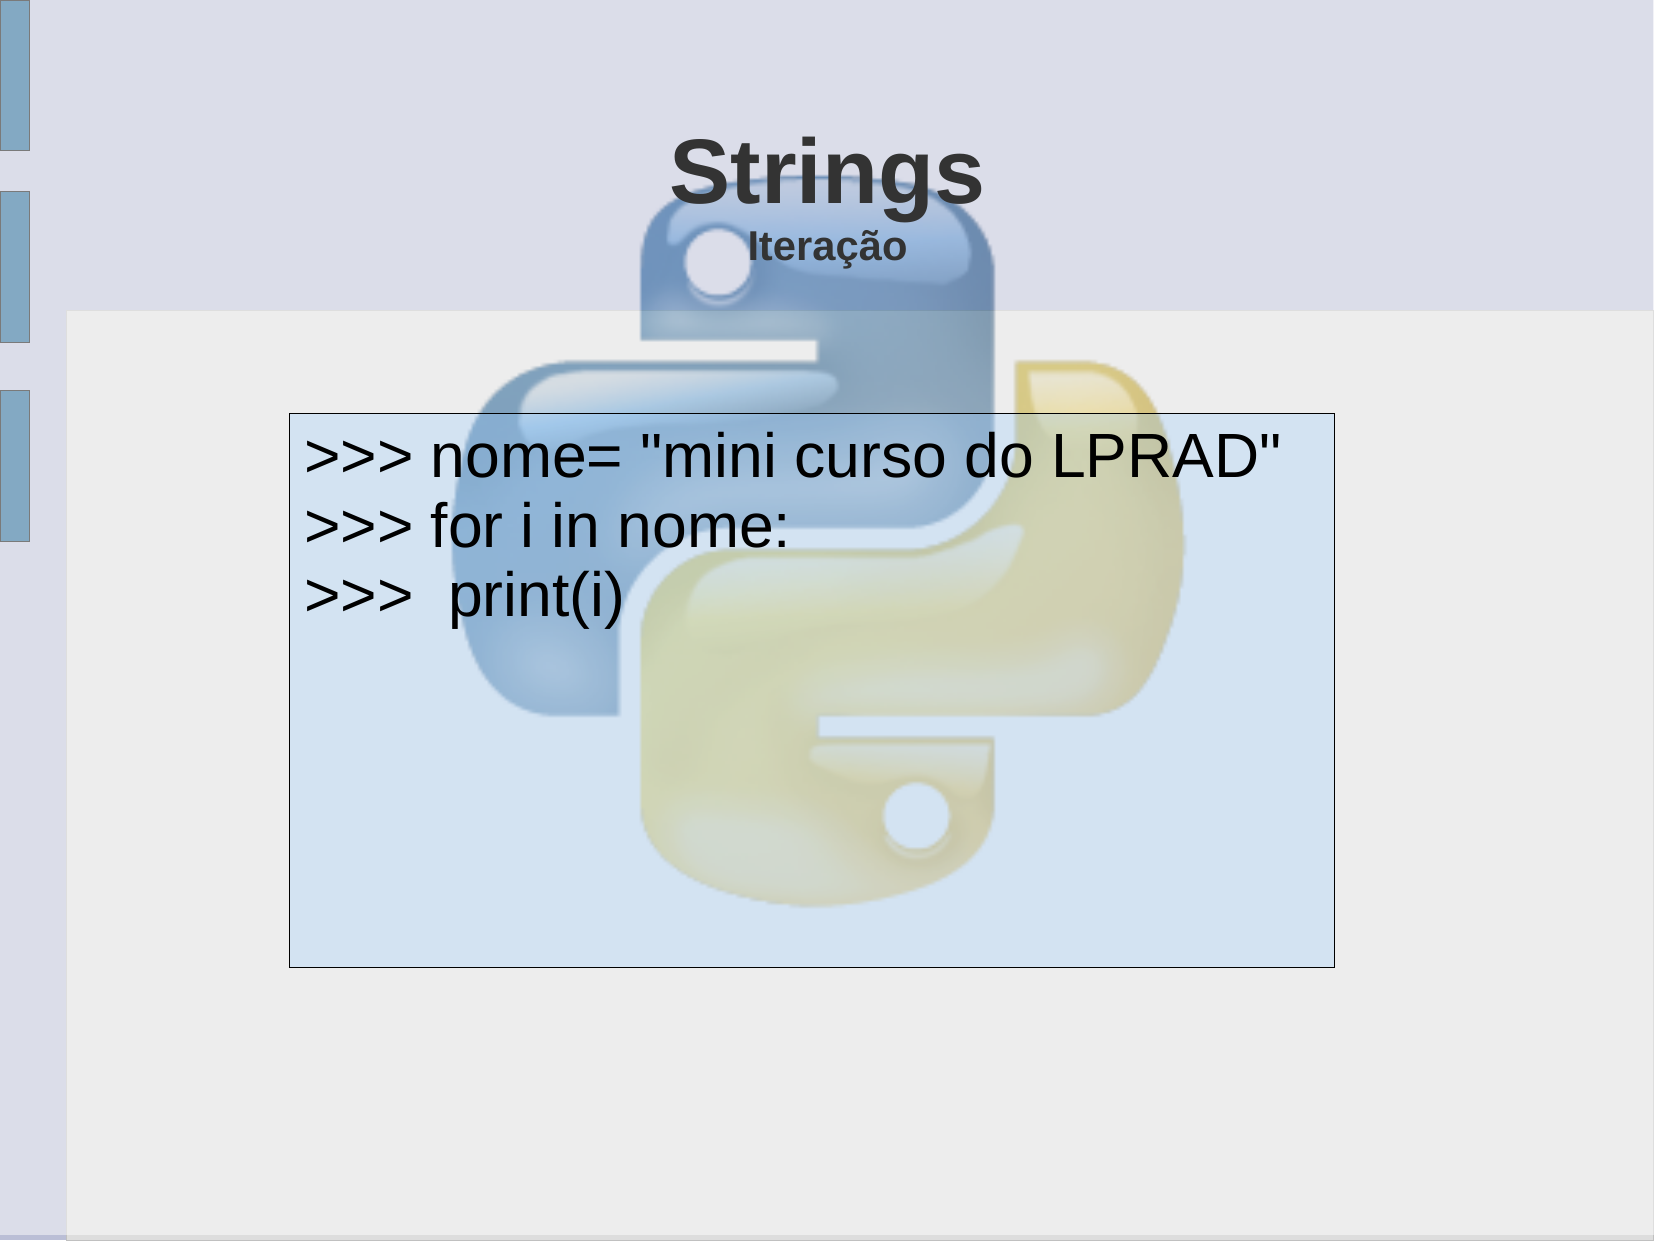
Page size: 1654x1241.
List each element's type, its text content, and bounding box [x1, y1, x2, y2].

title Strings Iteração [121, 91, 1534, 299]
picture [0, 0, 1654, 1235]
text_box >>> nome= "mini curso do LPRAD" >>> for i in nome: >>> print(i) [289, 413, 1335, 968]
